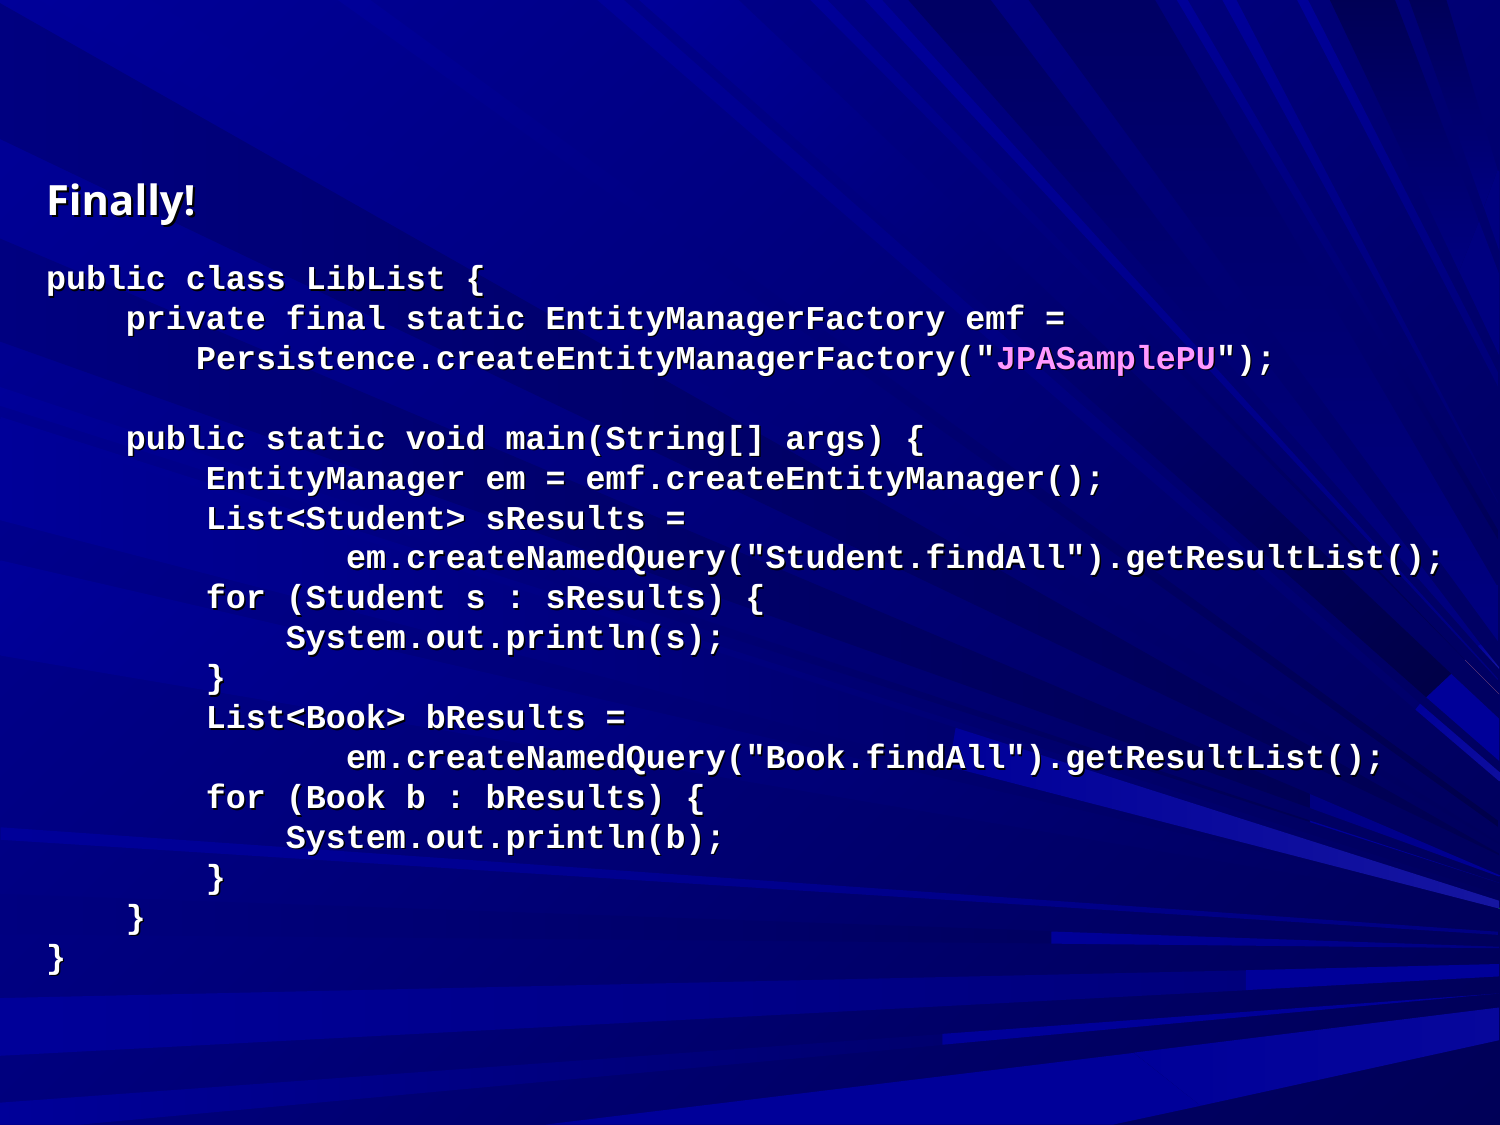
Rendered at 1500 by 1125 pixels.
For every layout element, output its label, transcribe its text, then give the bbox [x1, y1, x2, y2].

title Finally! public class LibList { private final static EntityManagerFactory emf = Persistence.createEntityManagerFactory("JPASamplePU"); public static void main(String[] args) { EntityManager em = emf.createEntityManager(); List<Student> sResults = em.createNamedQuery("Student.findAll").getResultList(); for (Student s : sResults) { System.out.println(s); } List<Book> bResults = em.createNamedQuery("Book.findAll").getResultList(); for (Book b : bResults) { System.out.println(b); } } } [31, 166, 1470, 983]
